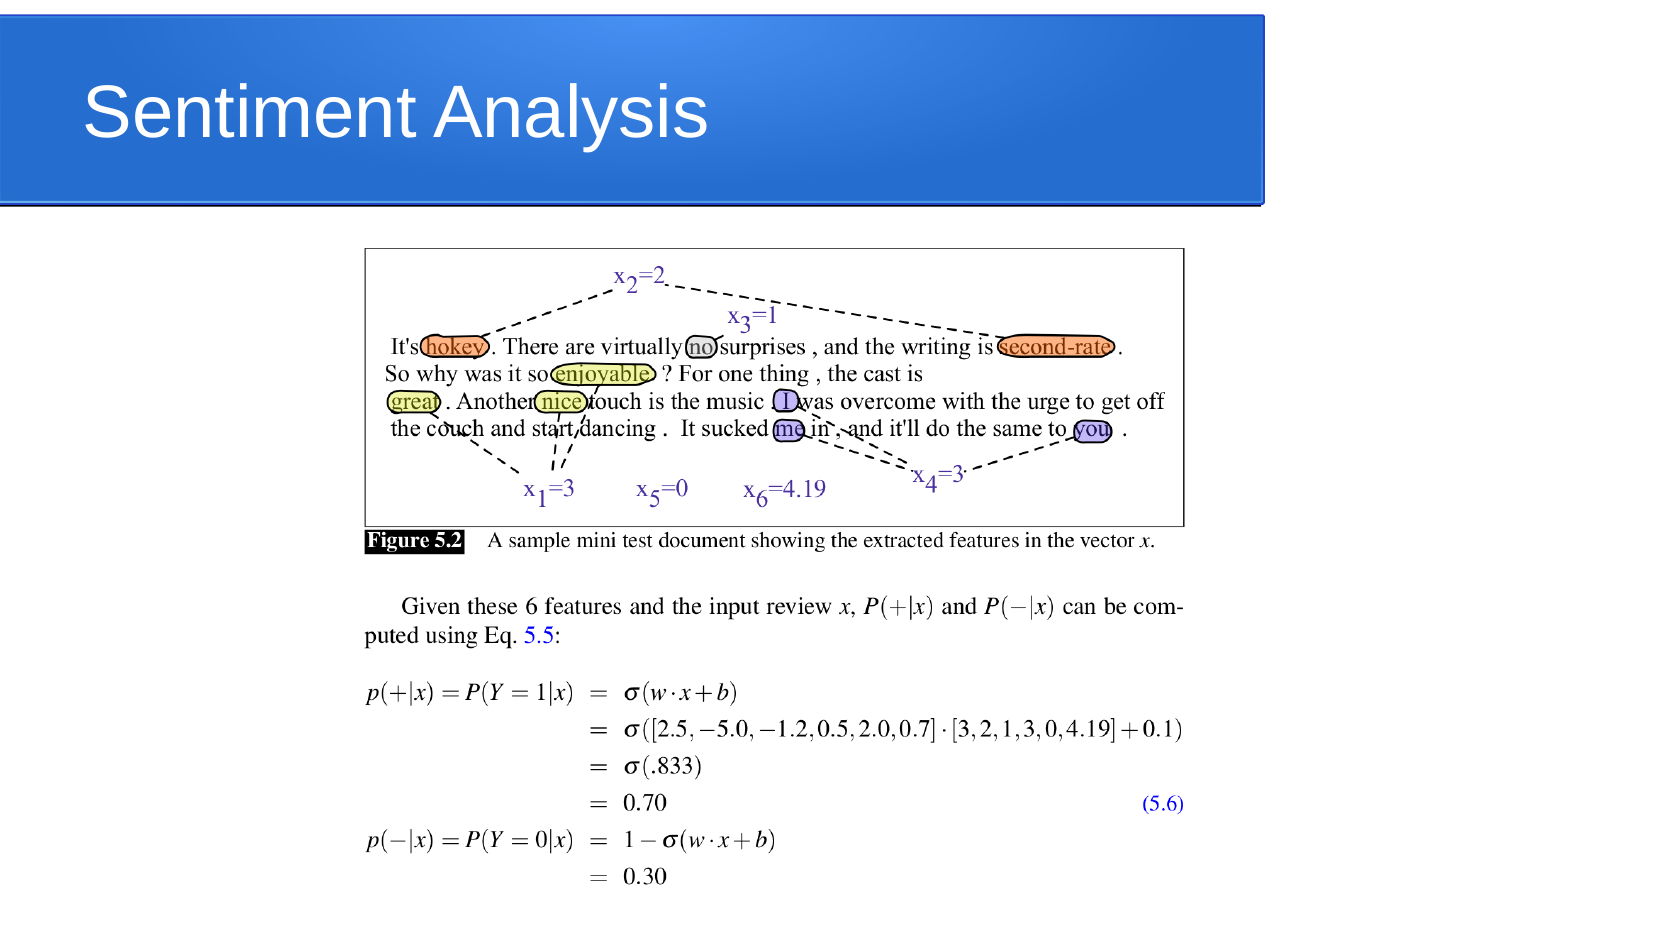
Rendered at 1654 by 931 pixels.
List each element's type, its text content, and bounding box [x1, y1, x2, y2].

picture [330, 224, 1246, 915]
title Sentiment Analysis [82, 35, 1235, 189]
